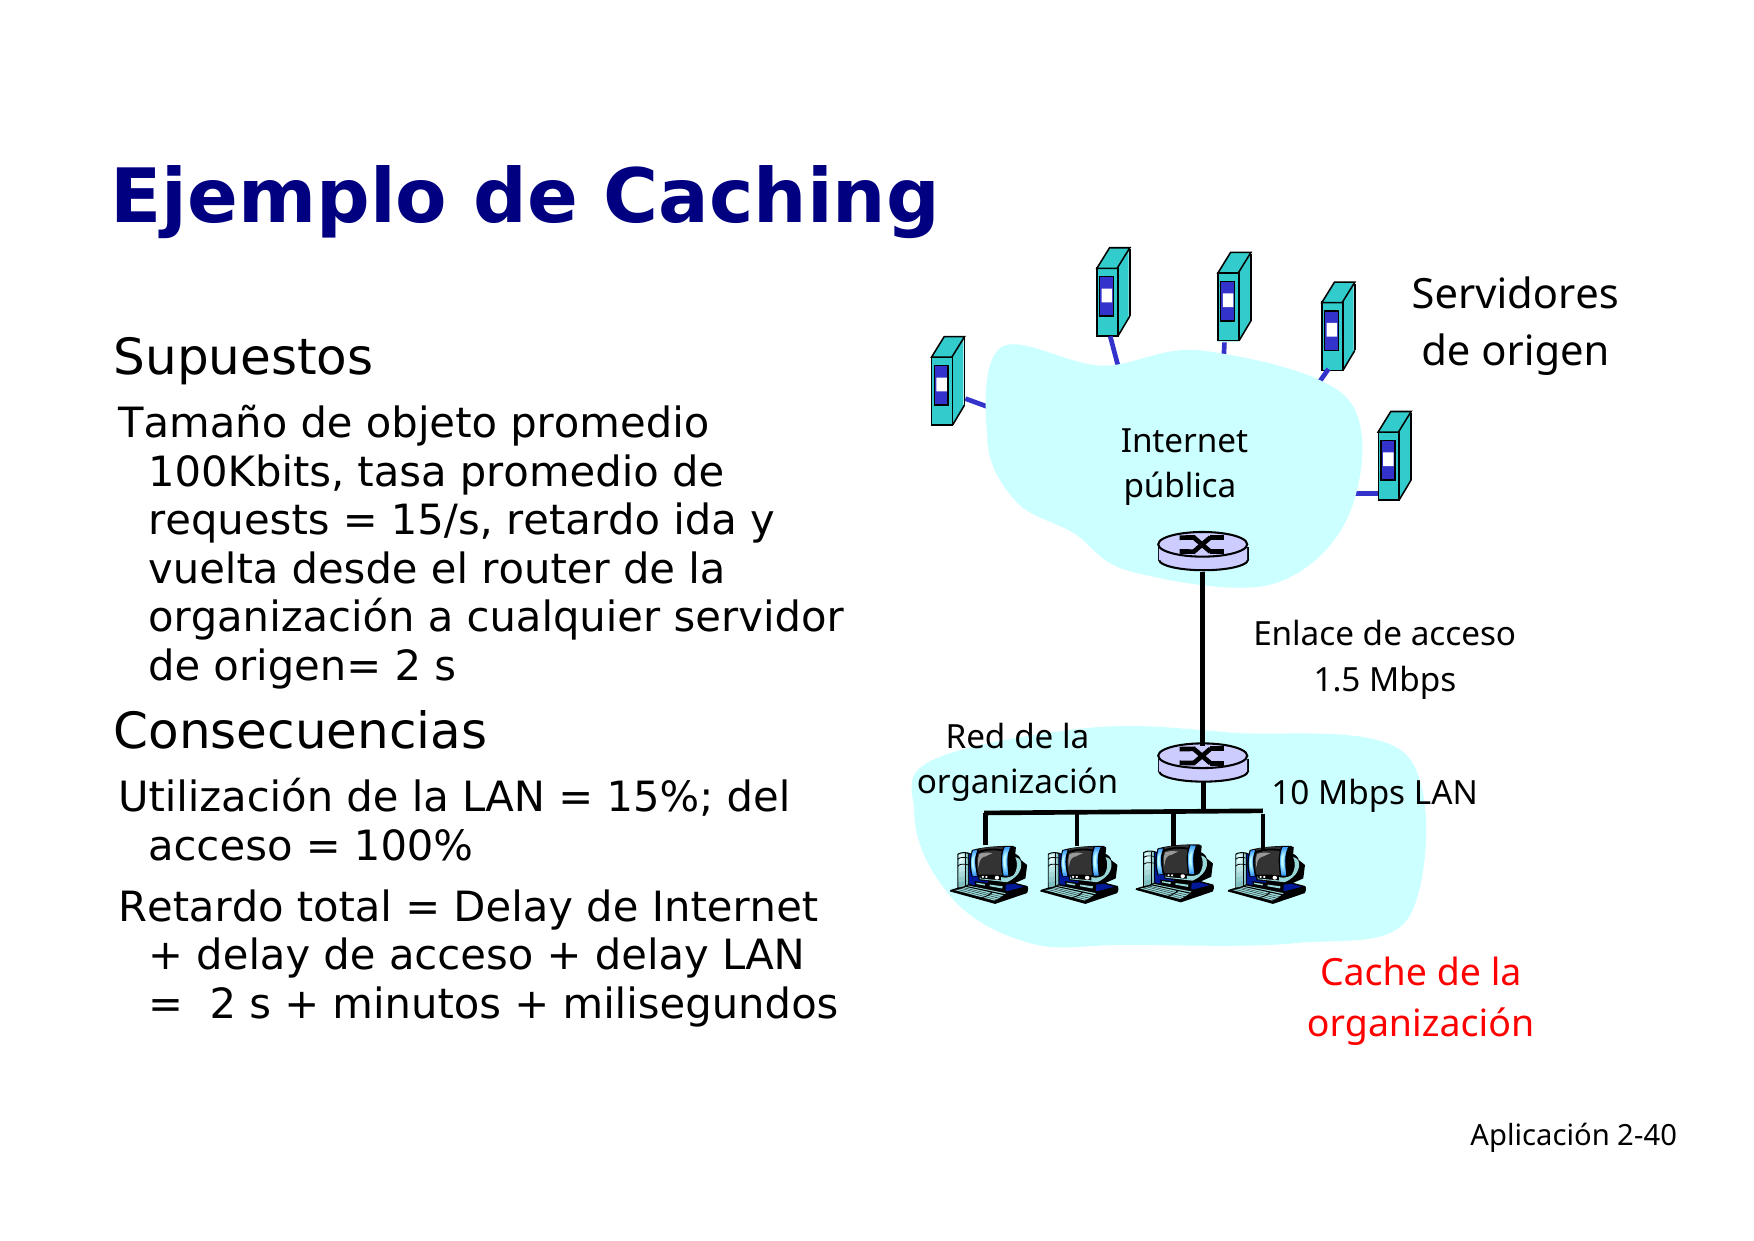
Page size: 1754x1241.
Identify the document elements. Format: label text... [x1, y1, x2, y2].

text_box [957, 814, 1427, 948]
text_box [1134, 726, 1412, 809]
picture [949, 845, 1030, 904]
text_box [985, 344, 1363, 588]
text_box Servidores de origen [1396, 256, 1635, 386]
picture [1227, 845, 1308, 904]
text_box [1096, 247, 1130, 337]
text_box Red de la organización [901, 704, 1134, 811]
text_box Cache de la organización [1292, 938, 1550, 1056]
text_box [1378, 411, 1412, 501]
text_box Internet pública [1097, 409, 1264, 516]
title Ejemplo de Caching [95, 88, 1671, 305]
text_box Enlace de acceso 1.5 Mbps [1238, 602, 1541, 709]
text_box 10 Mbps LAN [1256, 761, 1494, 823]
text_box [1217, 252, 1251, 342]
text_box [1321, 282, 1355, 371]
picture [1135, 843, 1216, 903]
text_box [931, 336, 965, 426]
picture [1040, 845, 1120, 904]
list Supuestos Tamaño de objeto promedio 100Kbits, tasa promedio de requests = 15/s, retardo ida y vuelta desde el router de la organización a cualquier servidor de origen= 2 s Consecuencias Utilización de la LAN = 15%; del acceso = 100% Retardo total = Delay de Internet + delay de acceso + delay LAN = 2 s + minutos + milisegundos [95, 320, 865, 1142]
text_box [914, 811, 984, 895]
